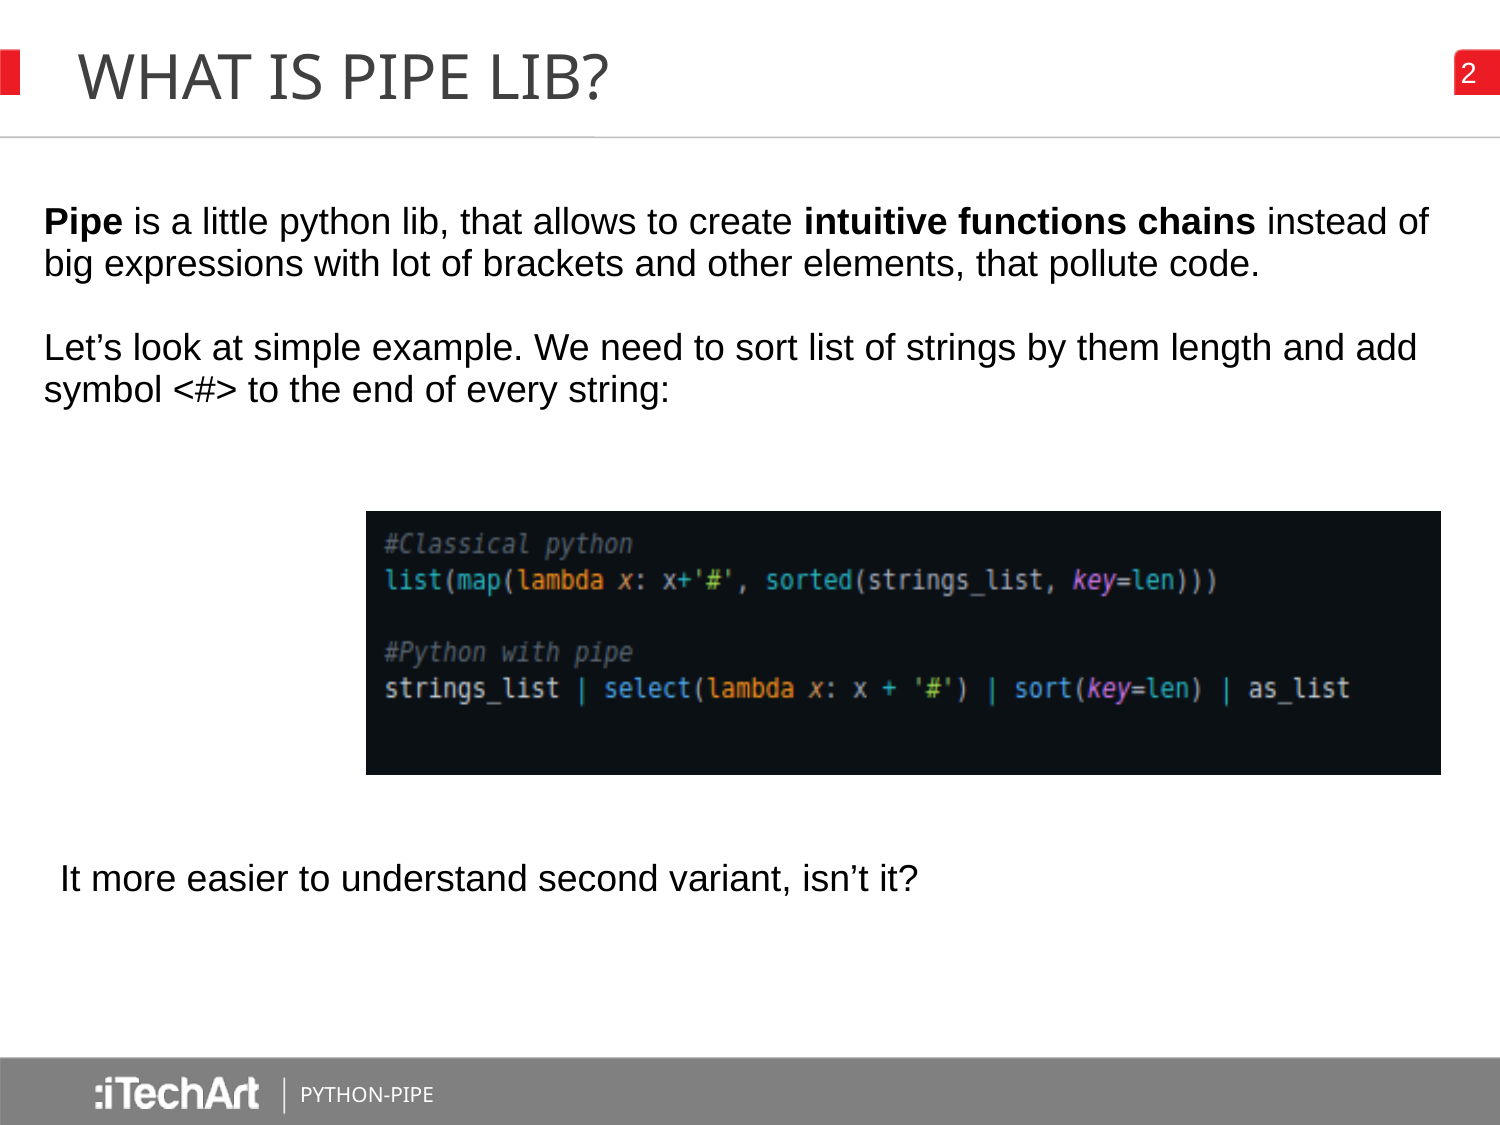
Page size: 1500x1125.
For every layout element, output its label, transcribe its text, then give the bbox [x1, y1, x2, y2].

text_box Pipe is a little python lib, that allows to create intuitive functions chains instead of big expressions with lot of brackets and other elements, that pollute code. Let’s look at simple example. We need to sort list of strings by them length and add symbol <#> to the end of every string: [29, 193, 1464, 419]
subtitle Python-pipe [285, 1082, 546, 1123]
picture [366, 511, 1441, 775]
picture [0, 1057, 1500, 1125]
text_box It more easier to understand second variant, isn’t it? [45, 849, 1453, 1033]
picture [1492, 49, 1500, 95]
picture [0, 49, 20, 96]
title WHAT is Pipe lib? [62, 29, 1235, 102]
text_box 2 [1445, 46, 1492, 97]
